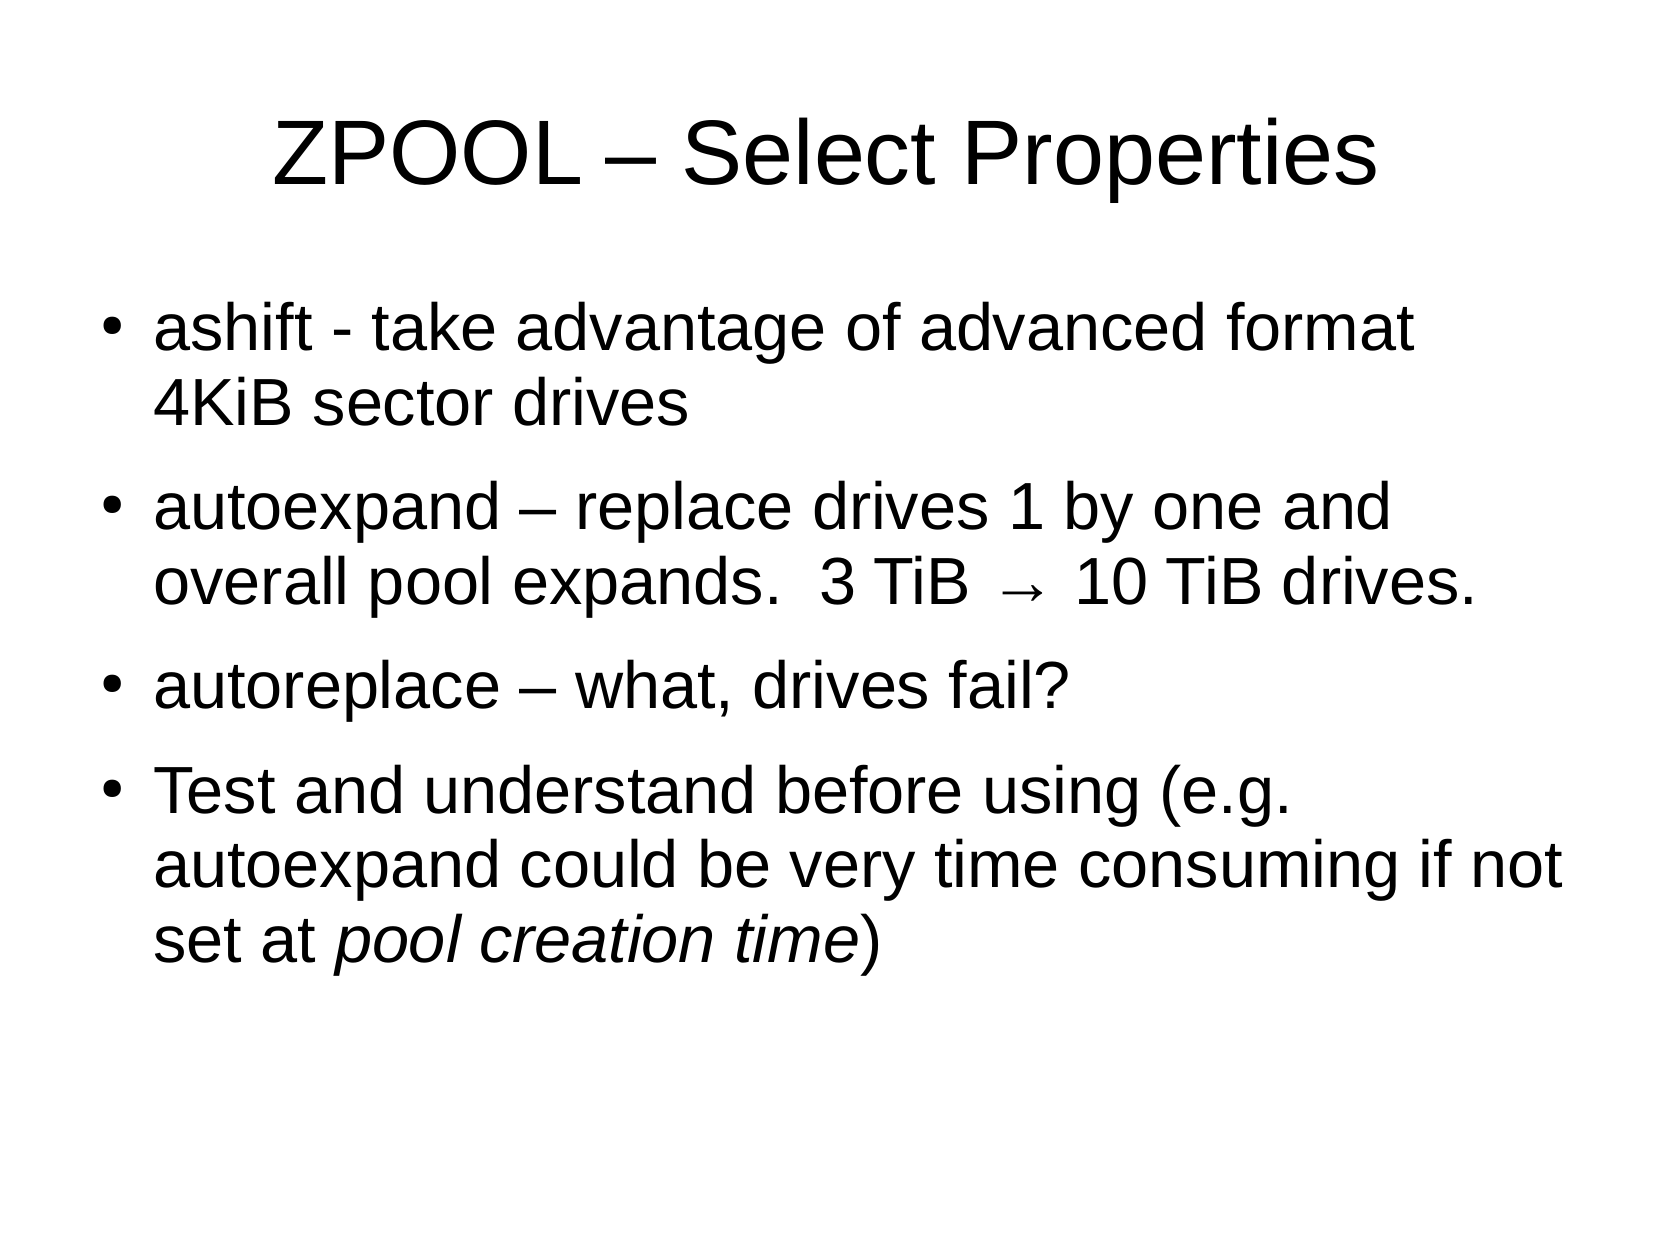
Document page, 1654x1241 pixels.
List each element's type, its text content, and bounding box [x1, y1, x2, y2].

title ZPOOL – Select Properties [82, 49, 1571, 257]
list ashift - take advantage of advanced format 4KiB sector drives autoexpand – replace drives 1 by one and overall pool expands. 3 TiB → 10 TiB drives. autoreplace – what, drives fail? Test and understand before using (e.g. autoexpand could be very time consuming if not set at pool creation time) [82, 290, 1571, 1010]
